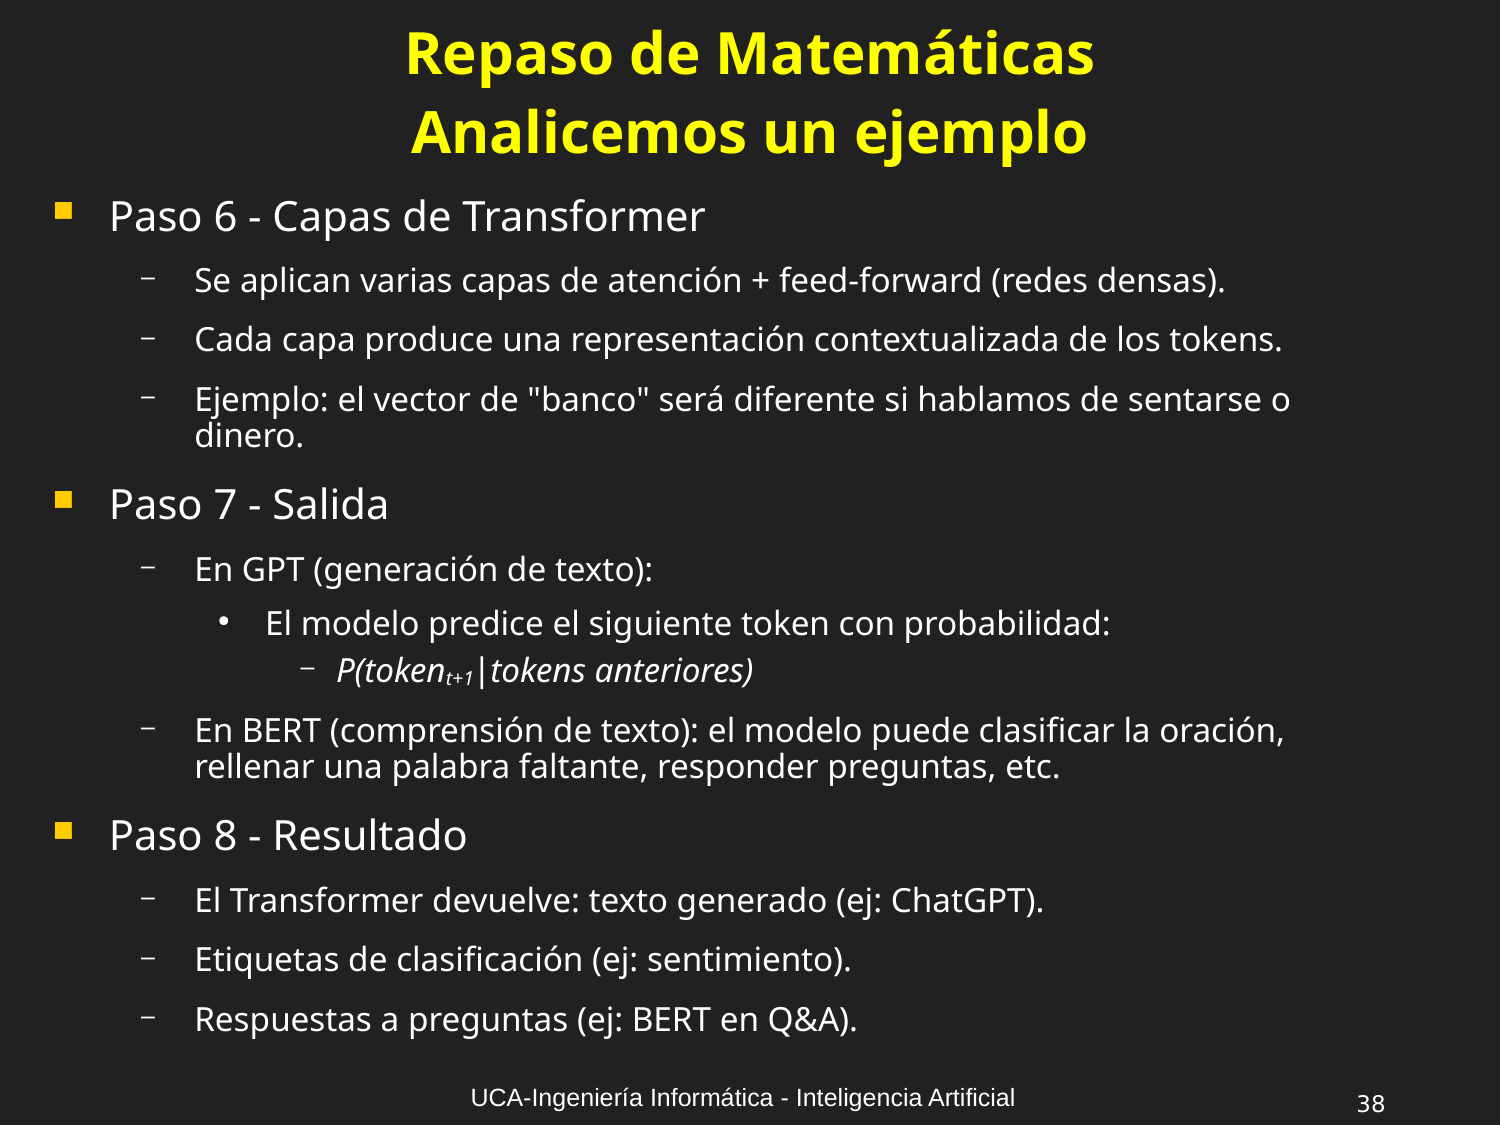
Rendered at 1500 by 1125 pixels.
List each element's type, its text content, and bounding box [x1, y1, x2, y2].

title Repaso de Matemáticas Analicemos un ejemplo [75, 33, 1426, 150]
list Paso 6 - Capas de Transformer Se aplican varias capas de atención + feed-forward (redes densas). Cada capa produce una representación contextualizada de los tokens. Ejemplo: el vector de "banco" será diferente si hablamos de sentarse o dinero. Paso 7 - Salida En GPT (generación de texto): El modelo predice el siguiente token con probabilidad: P(tokent+1∣tokens anteriores) En BERT (comprensión de texto): el modelo puede clasificar la oración, rellenar una palabra faltante, responder preguntas, etc. Paso 8 - Resultado El Transformer devuelve: texto generado (ej: ChatGPT). Etiquetas de clasificación (ej: sentimiento). Respuestas a preguntas (ej: BERT en Q&A). [37, 187, 1388, 1051]
